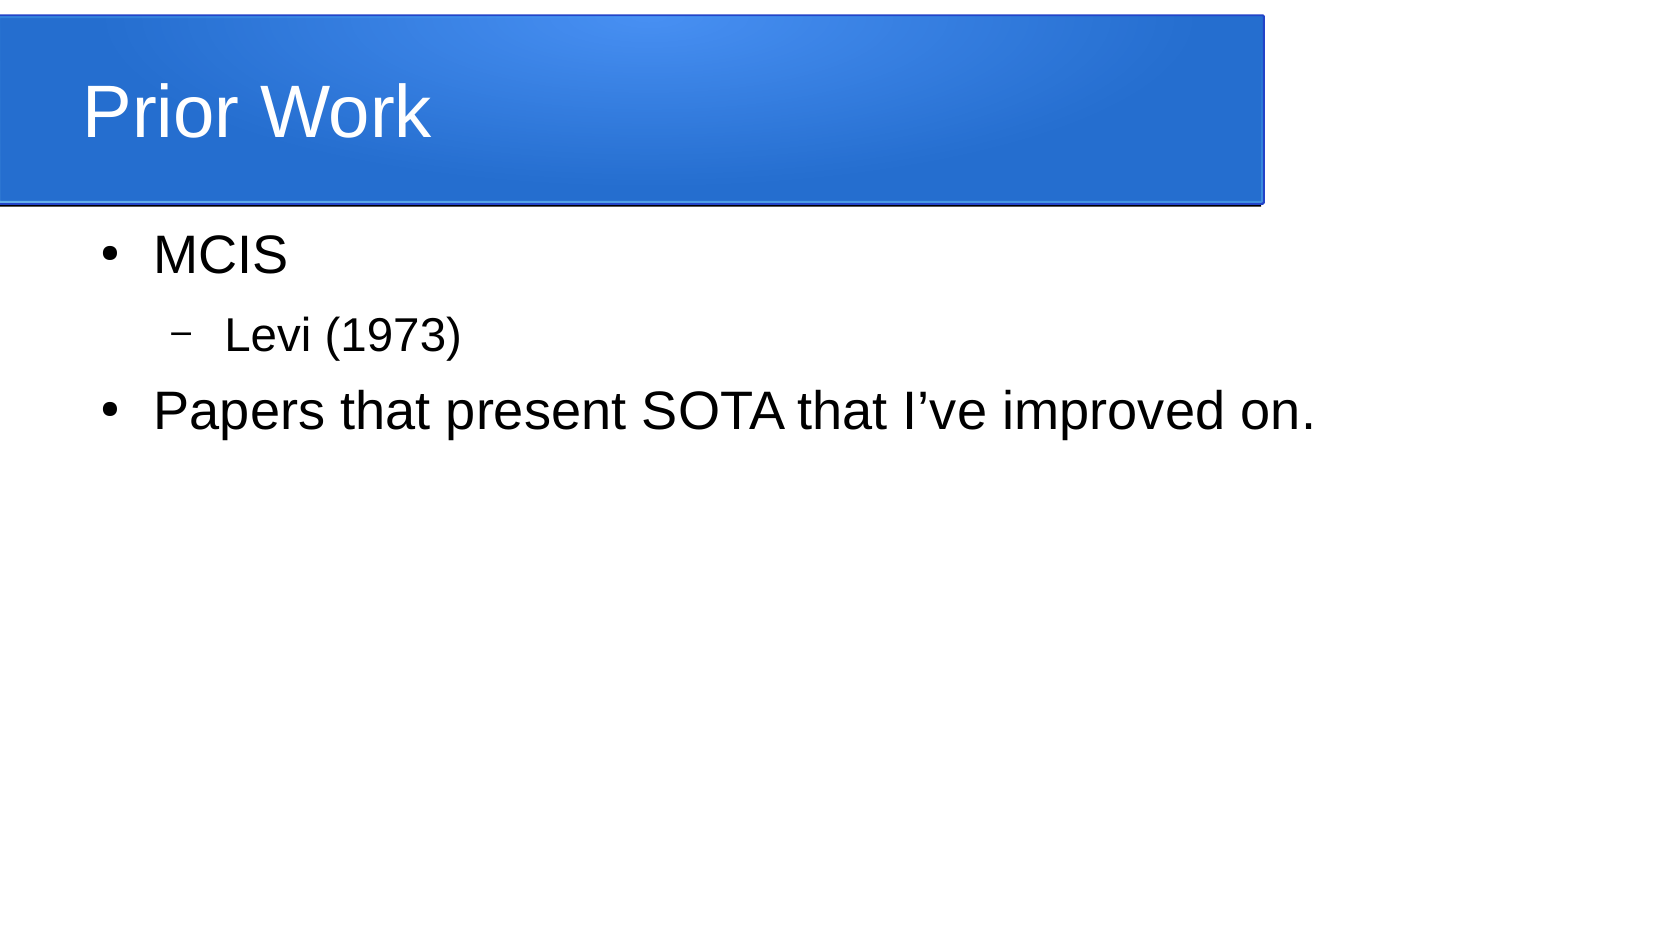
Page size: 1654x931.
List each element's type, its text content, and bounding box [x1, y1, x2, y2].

list MCIS Levi (1973) Papers that present SOTA that I’ve improved on. [82, 224, 1571, 764]
title Prior Work [82, 35, 1235, 189]
